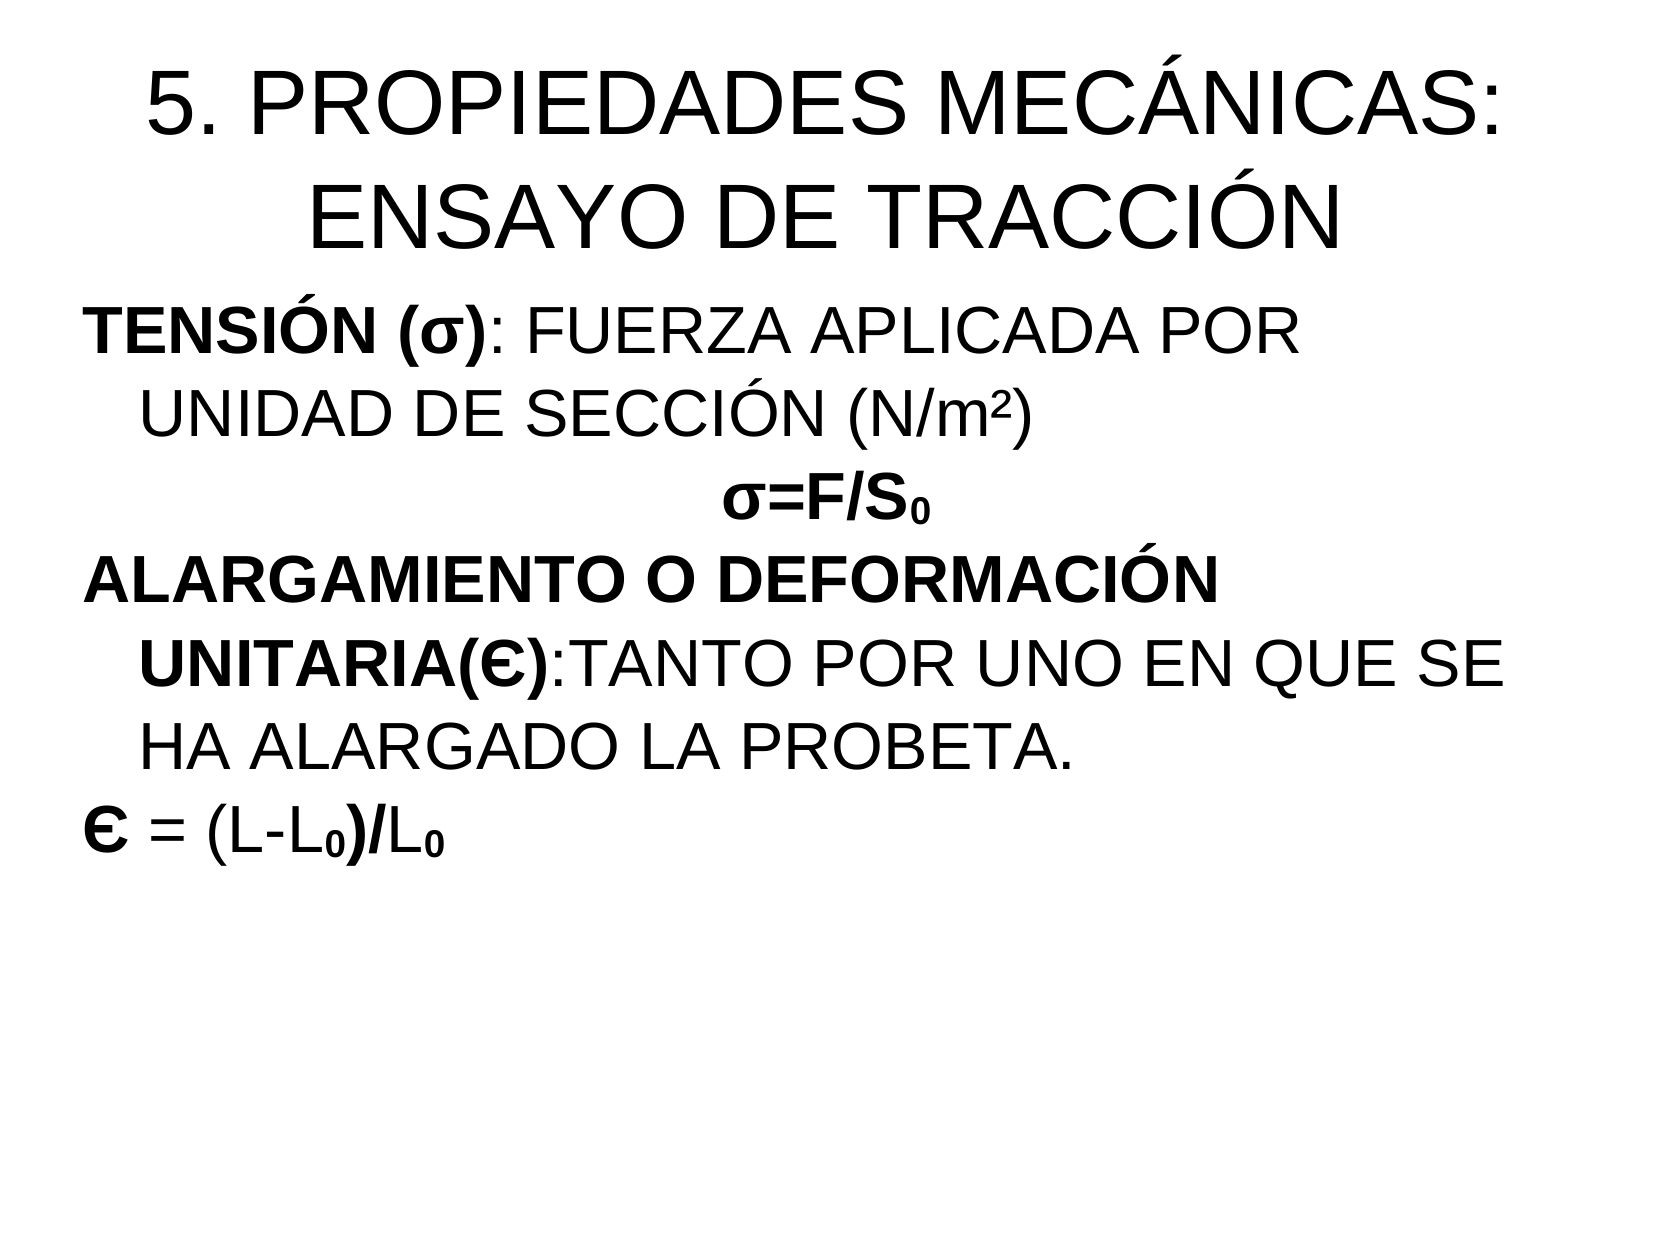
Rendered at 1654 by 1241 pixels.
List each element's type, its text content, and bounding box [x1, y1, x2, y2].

title 5. PROPIEDADES MECÁNICAS: ENSAYO DE TRACCIÓN [82, 38, 1571, 268]
subtitle TENSIÓN (σ): FUERZA APLICADA POR UNIDAD DE SECCIÓN (N/m²) σ=F/S0 ALARGAMIENTO O DEFORMACIÓN UNITARIA(Є):TANTO POR UNO EN QUE SE HA ALARGADO LA PROBETA. Є = (L-L0)/L0 [82, 268, 1571, 1139]
